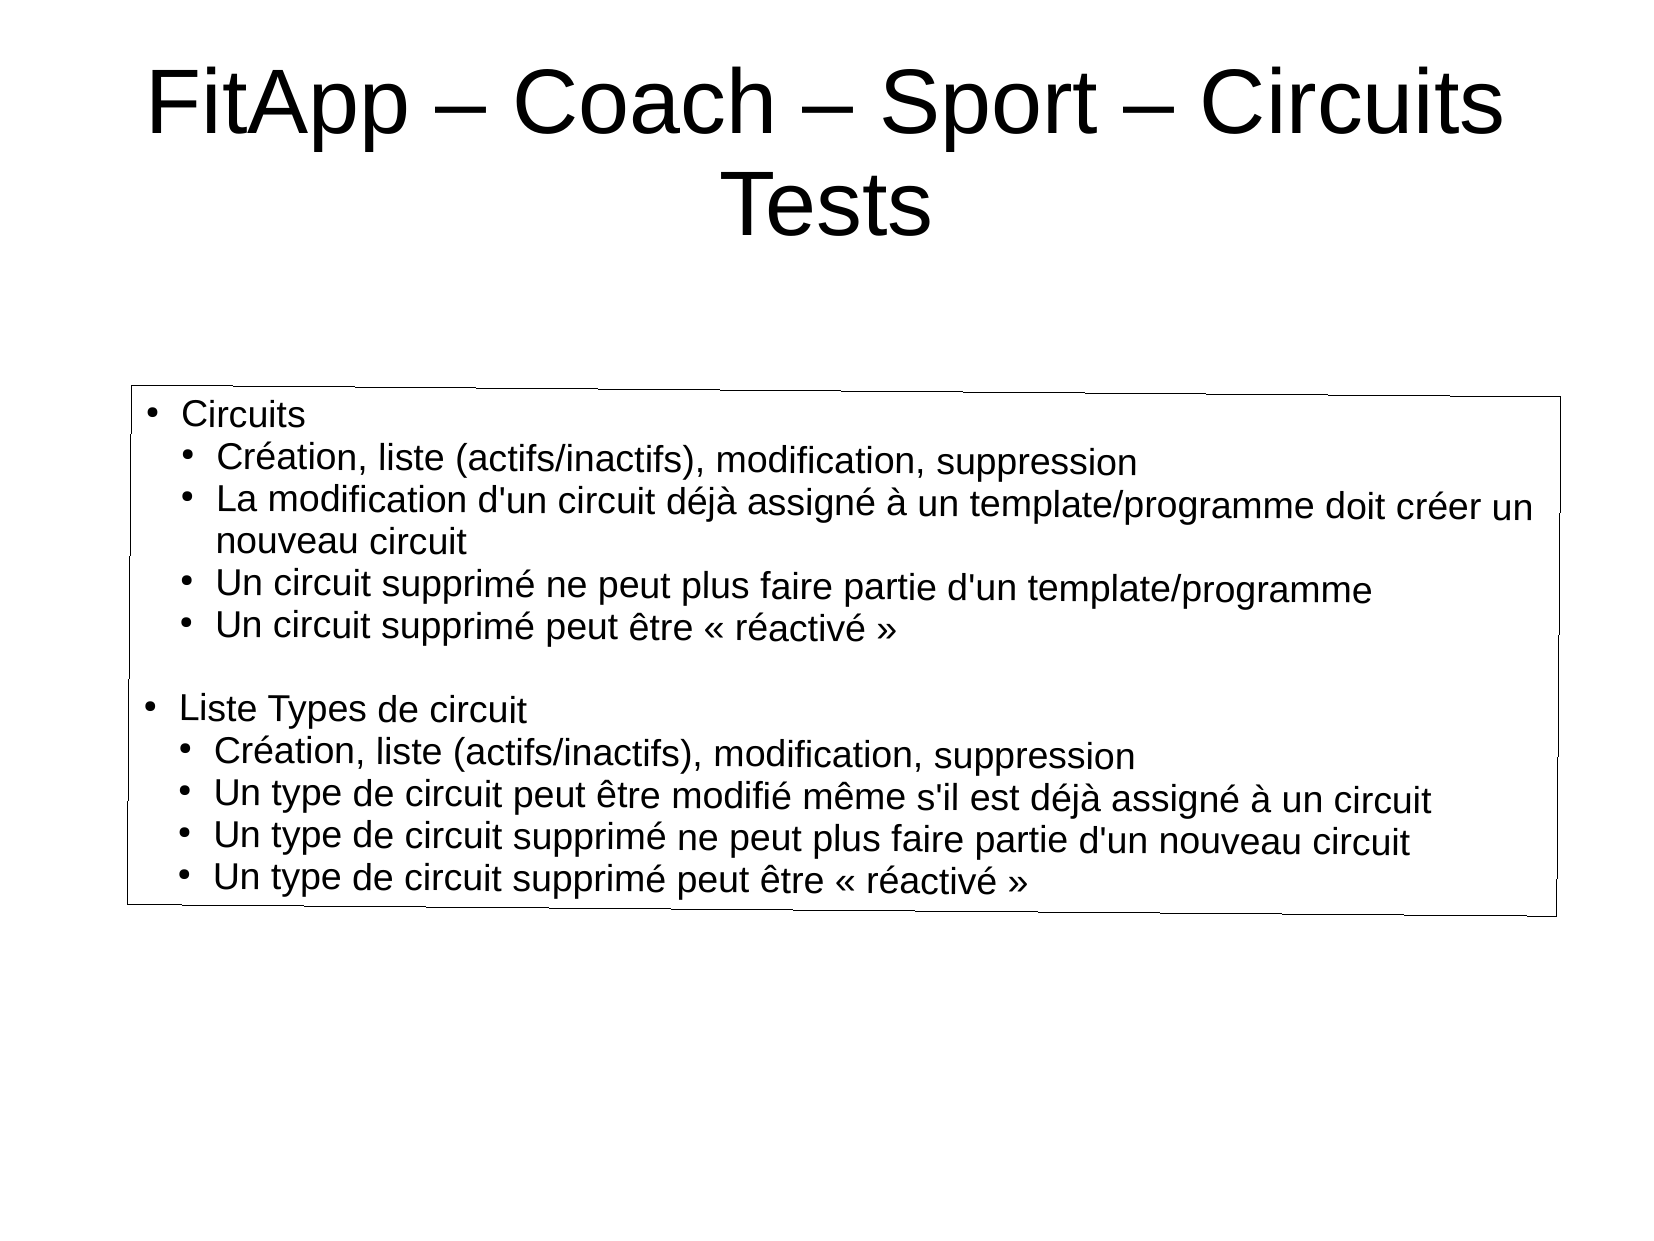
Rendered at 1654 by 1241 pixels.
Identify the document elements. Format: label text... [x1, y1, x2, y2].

text_box Circuits Création, liste (actifs/inactifs), modification, suppression La modification d'un circuit déjà assigné à un template/programme doit créer un nouveau circuit Un circuit supprimé ne peut plus faire partie d'un template/programme Un circuit supprimé peut être « réactivé » Liste Types de circuit Création, liste (actifs/inactifs), modification, suppression Un type de circuit peut être modifié même s'il est déjà assigné à un circuit Un type de circuit supprimé ne peut plus faire partie d'un nouveau circuit Un type de circuit supprimé peut être « réactivé » [127, 385, 1561, 917]
title FitApp – Coach – Sport – Circuits Tests [82, 49, 1571, 257]
